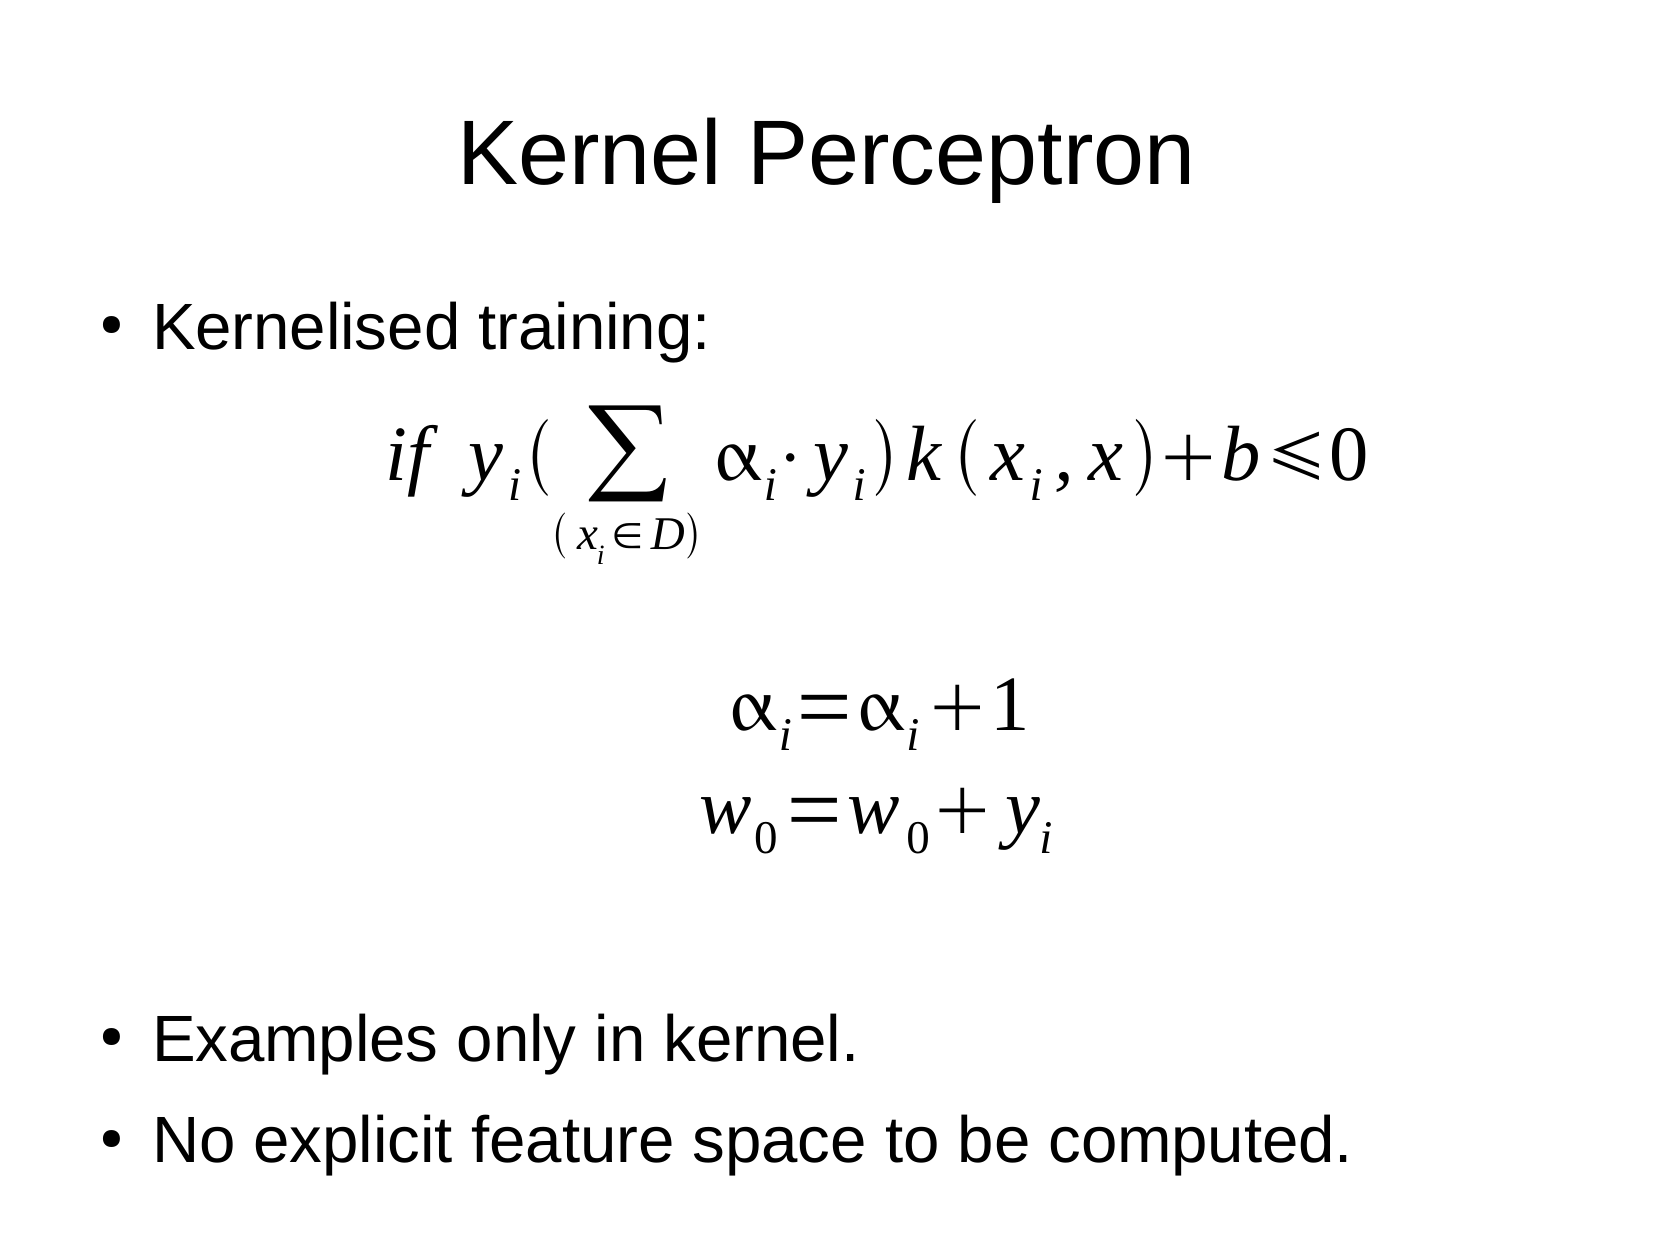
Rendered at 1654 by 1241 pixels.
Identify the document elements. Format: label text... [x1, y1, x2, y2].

chart [365, 402, 1387, 864]
title Kernel Perceptron [82, 56, 1571, 250]
list Kernelised training: Examples only in kernel. No explicit feature space to be computed. [82, 290, 1571, 1185]
